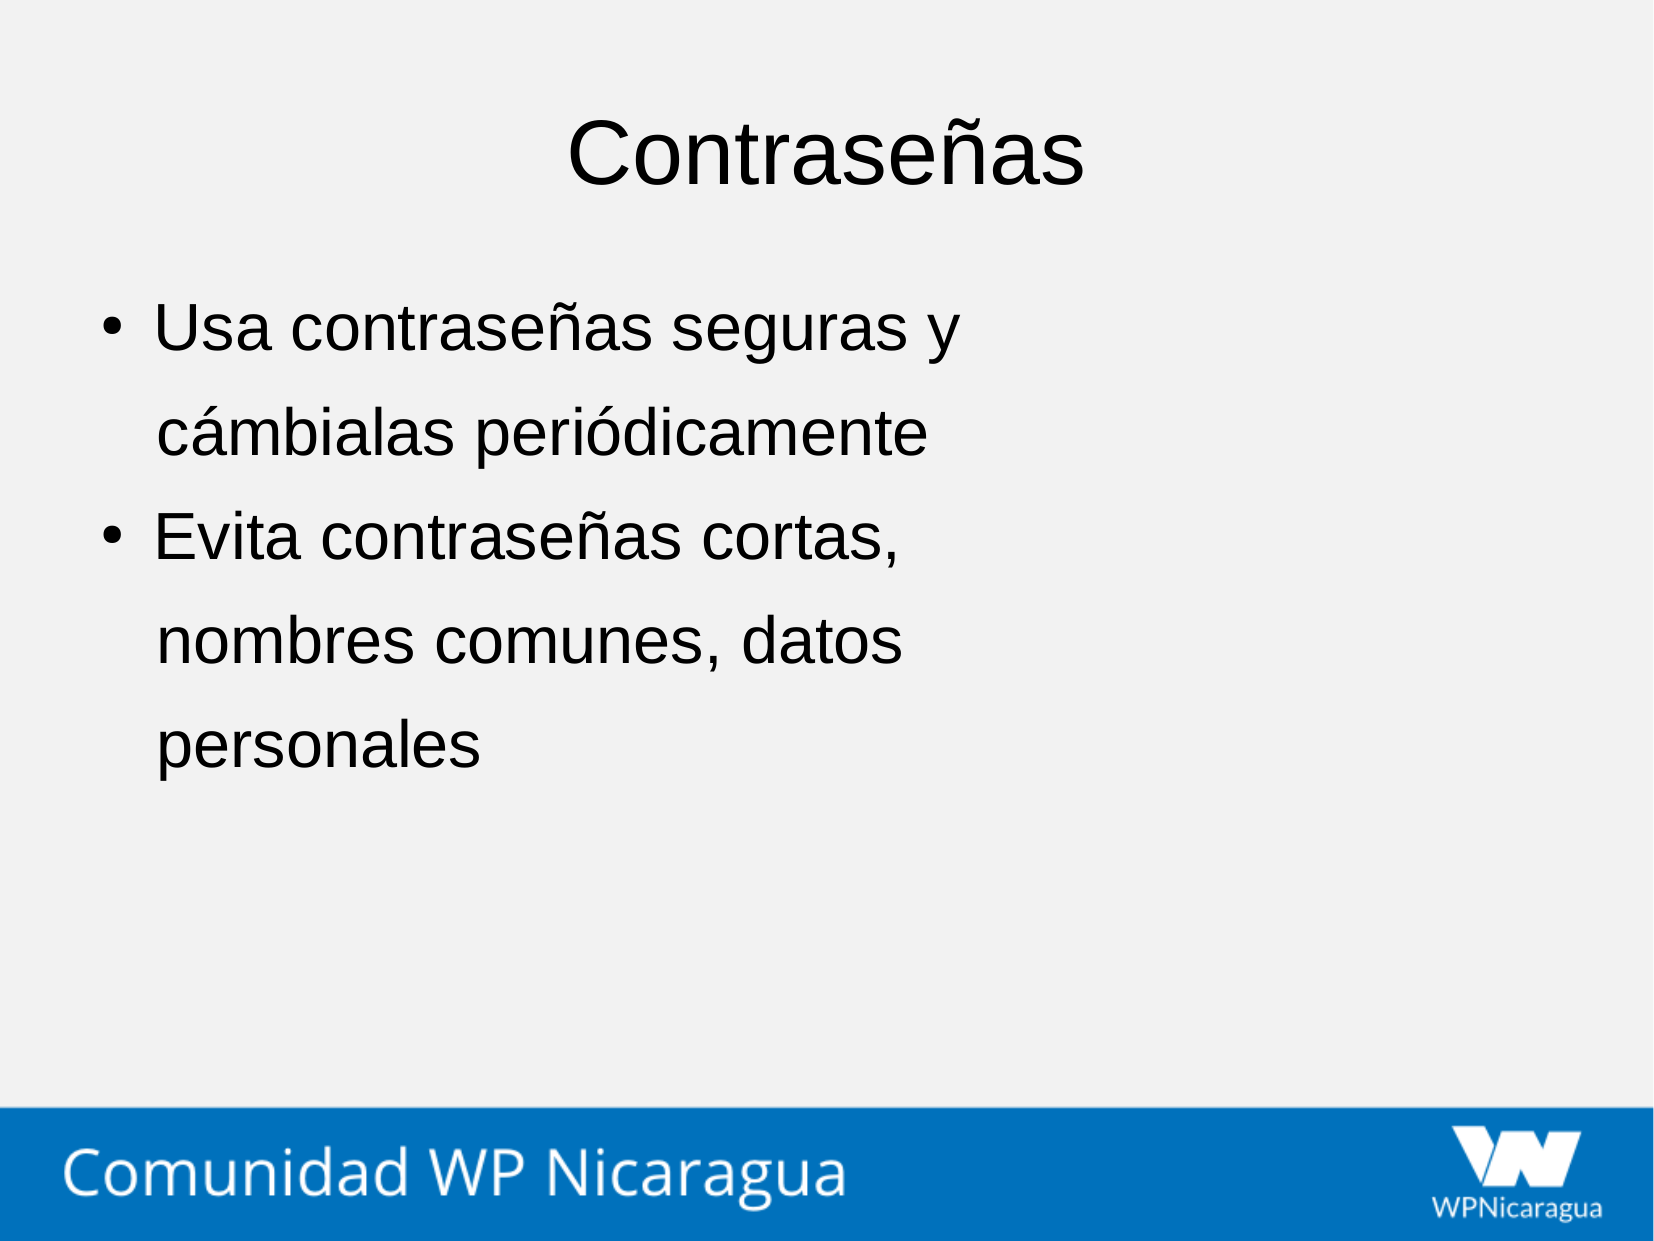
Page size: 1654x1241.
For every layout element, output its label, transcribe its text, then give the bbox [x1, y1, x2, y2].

picture [0, 0, 1654, 1241]
list Usa contraseñas seguras y cámbialas periódicamente Evita contraseñas cortas, nombres comunes, datos personales [82, 290, 1571, 1010]
title Contraseñas [82, 49, 1571, 257]
